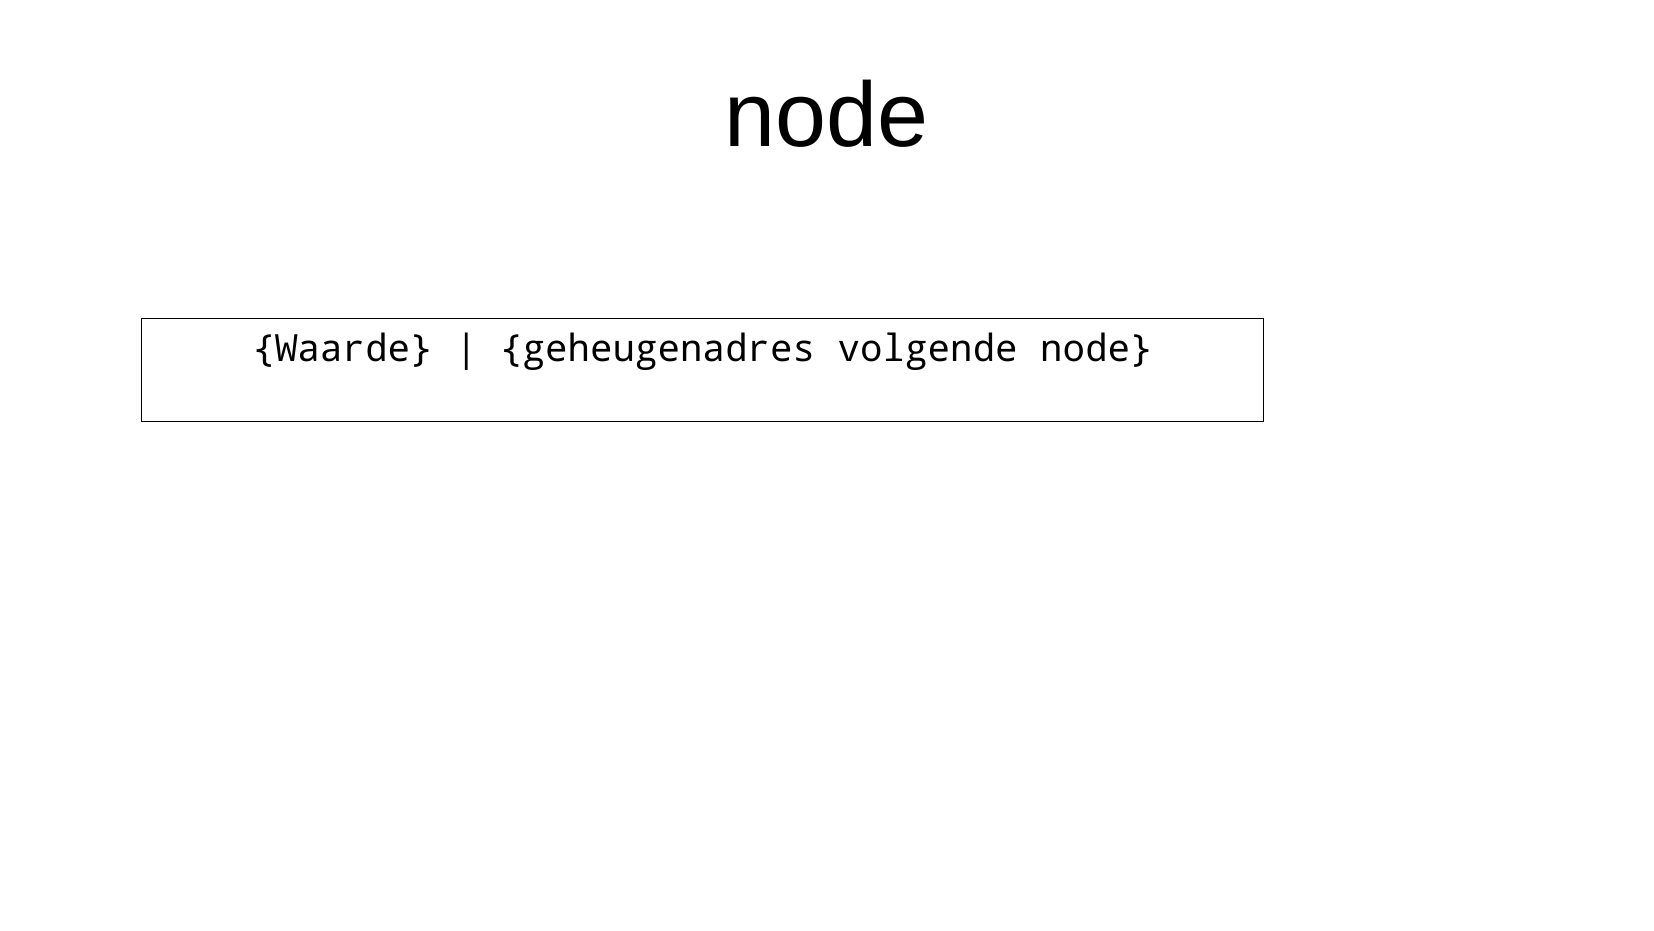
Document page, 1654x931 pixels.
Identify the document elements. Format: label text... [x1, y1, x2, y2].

text_box {Waarde} | {geheugenadres volgende node} [141, 318, 1264, 422]
title node [82, 37, 1571, 193]
